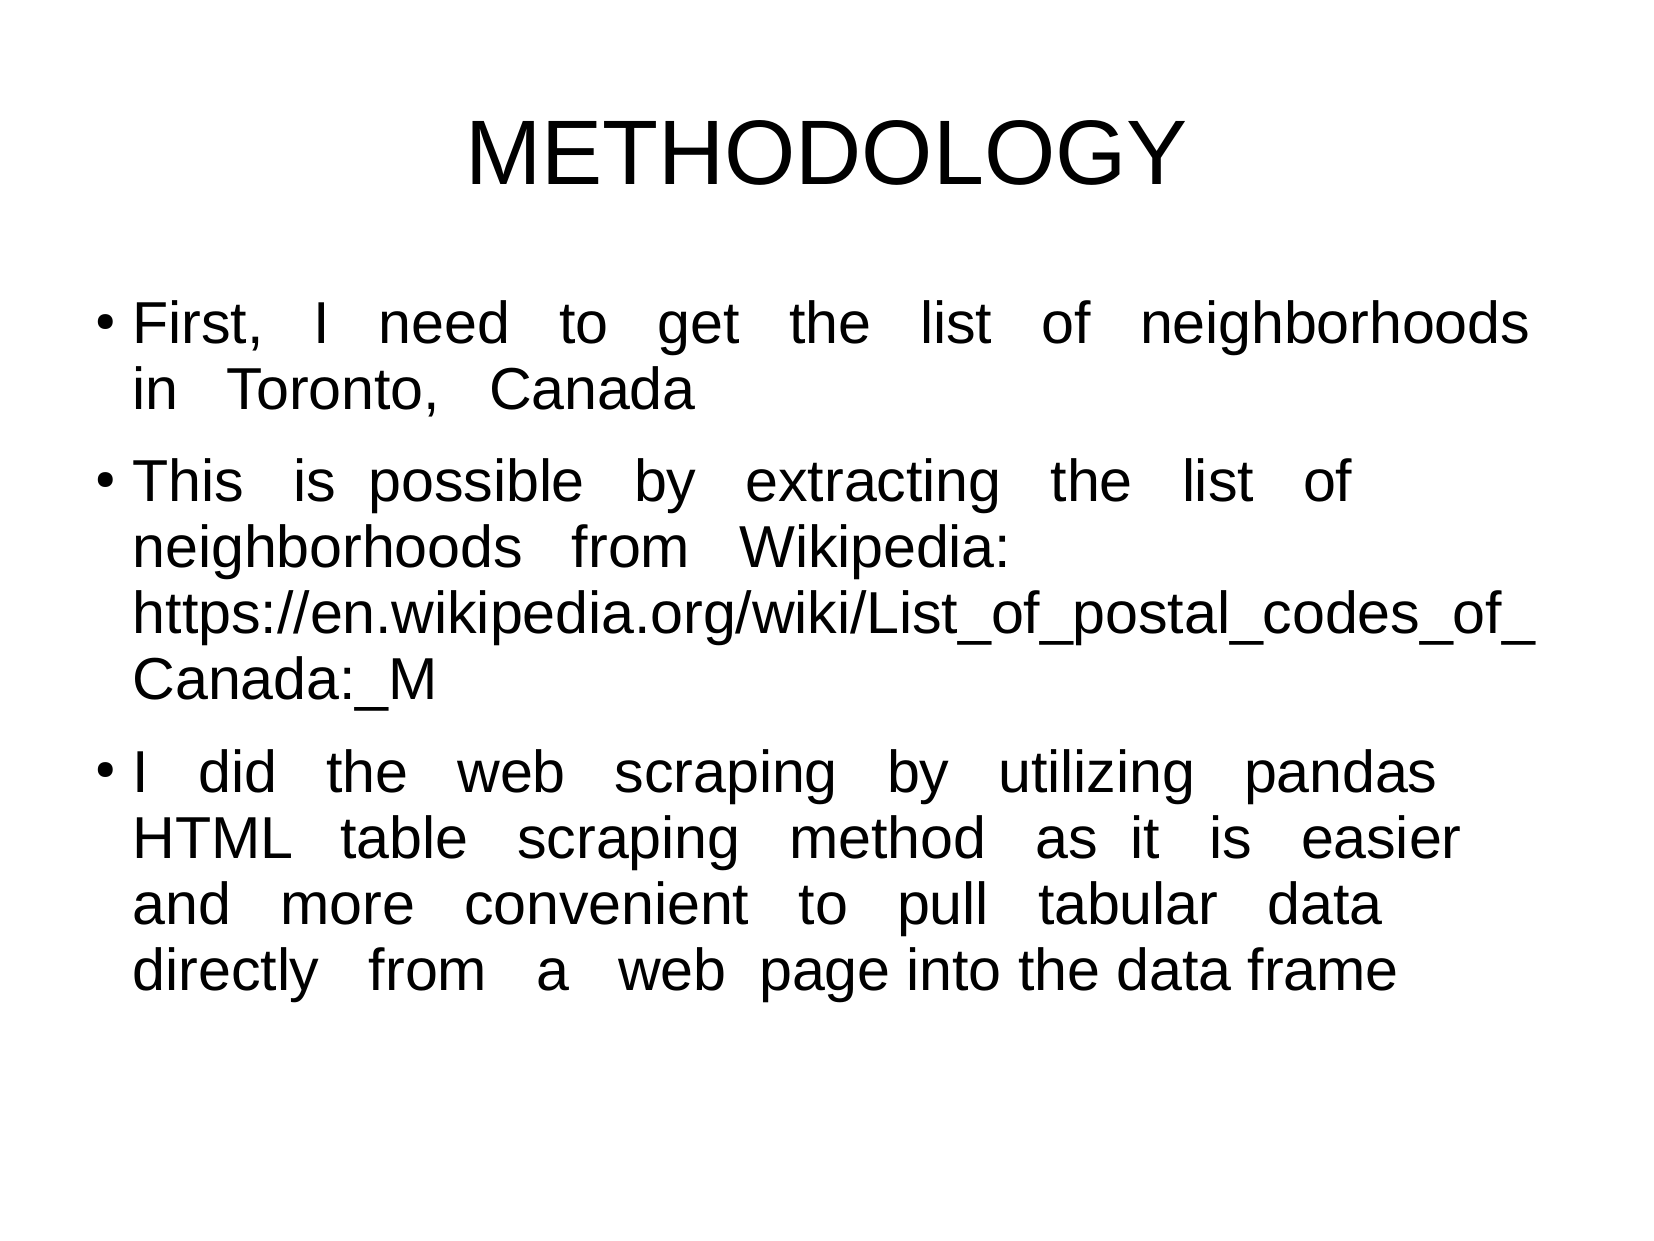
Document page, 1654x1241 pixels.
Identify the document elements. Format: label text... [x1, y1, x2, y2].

list First, I need to get the list of neighborhoods in Toronto, Canada This is possible by extracting the list of neighborhoods from Wikipedia: https://en.wikipedia.org/wiki/List_of_postal_codes_of_Canada:_M​ I did the web scraping by utilizing pandas HTML table scraping method as it is easier and more convenient to pull tabular data directly from a web page into the data frame [82, 290, 1571, 1010]
title METHODOLOGY [82, 49, 1571, 257]
